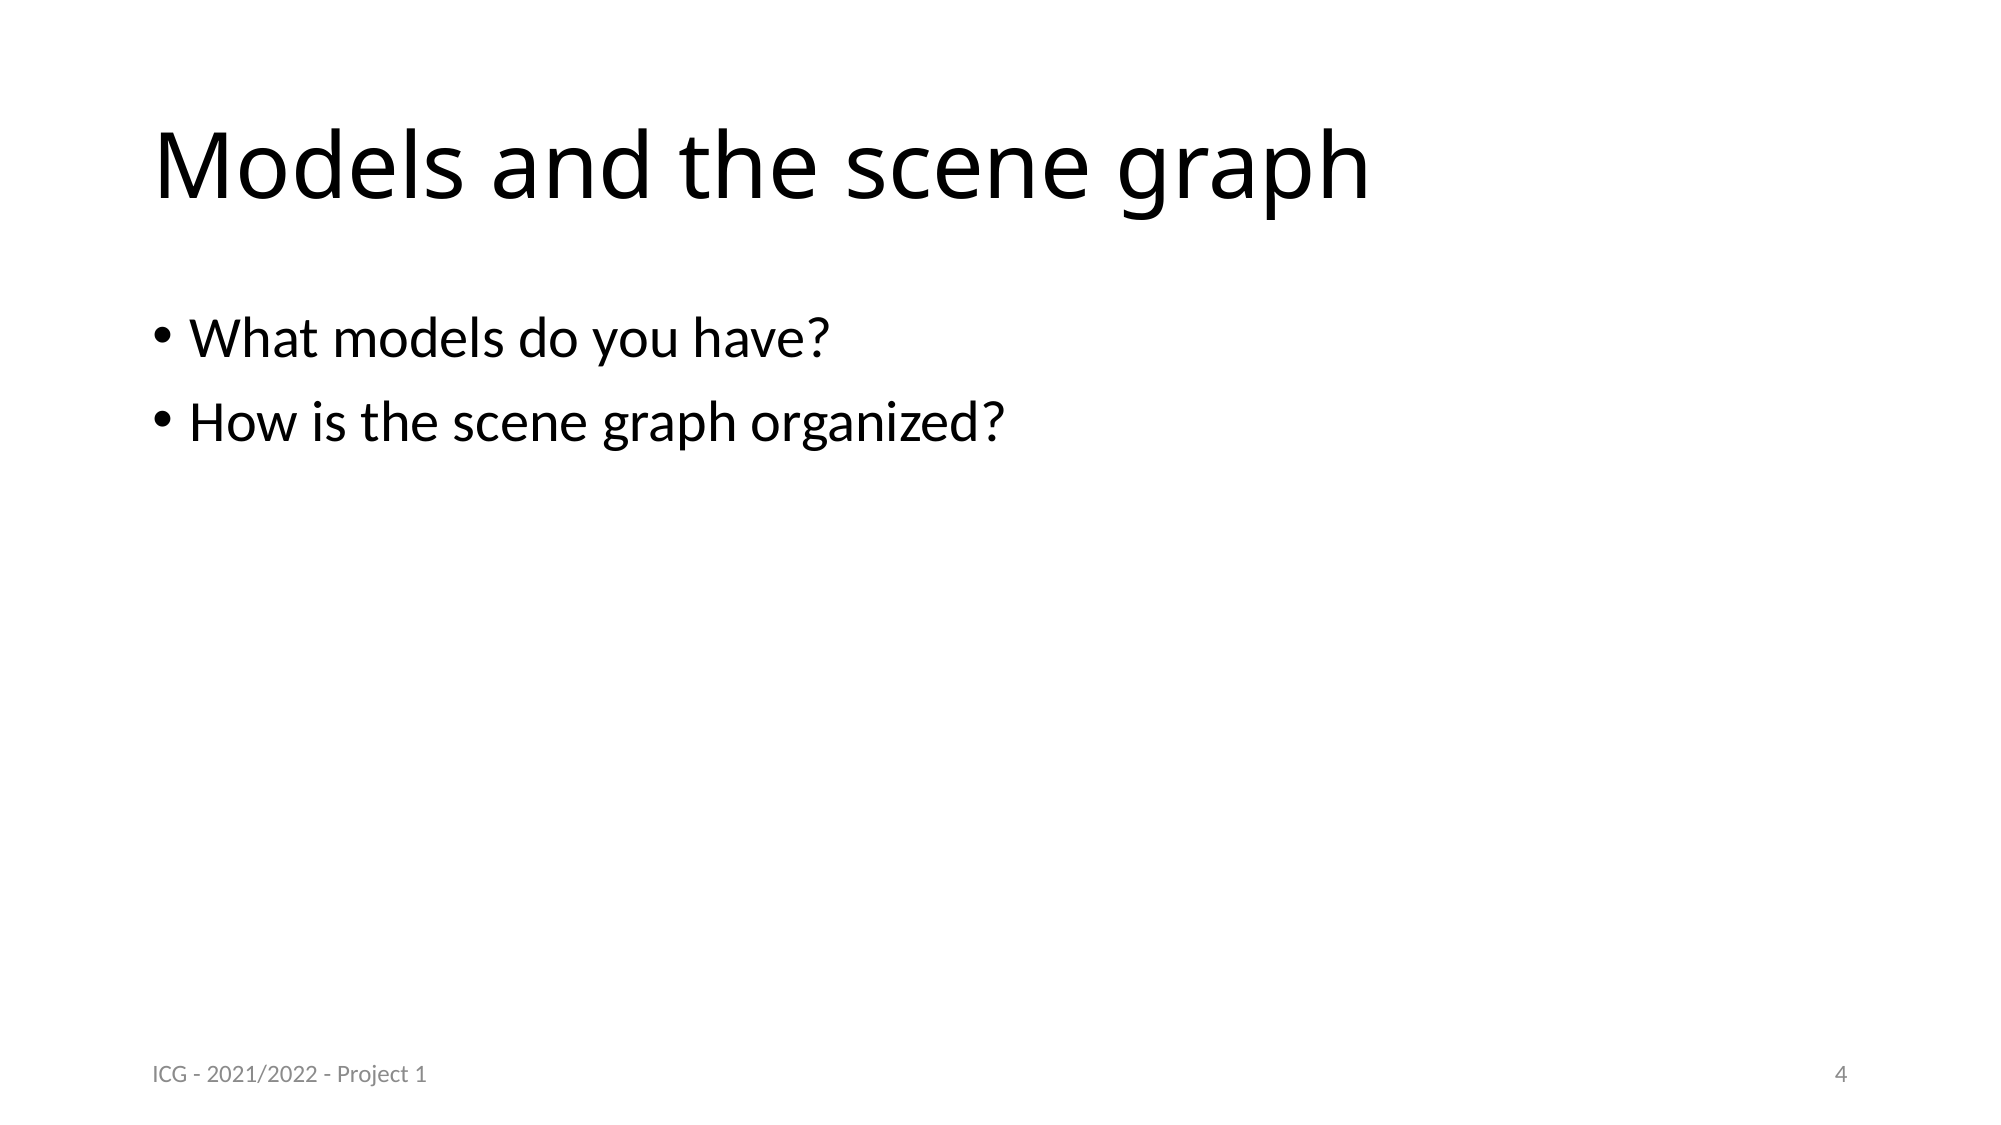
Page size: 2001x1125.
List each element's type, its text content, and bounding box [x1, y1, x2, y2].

list What models do you have? How is the scene graph organized? [137, 299, 1863, 1014]
slide_number ICG - 2021/2022 - Project 1 [137, 1042, 588, 1103]
title Models and the scene graph [137, 59, 1863, 278]
